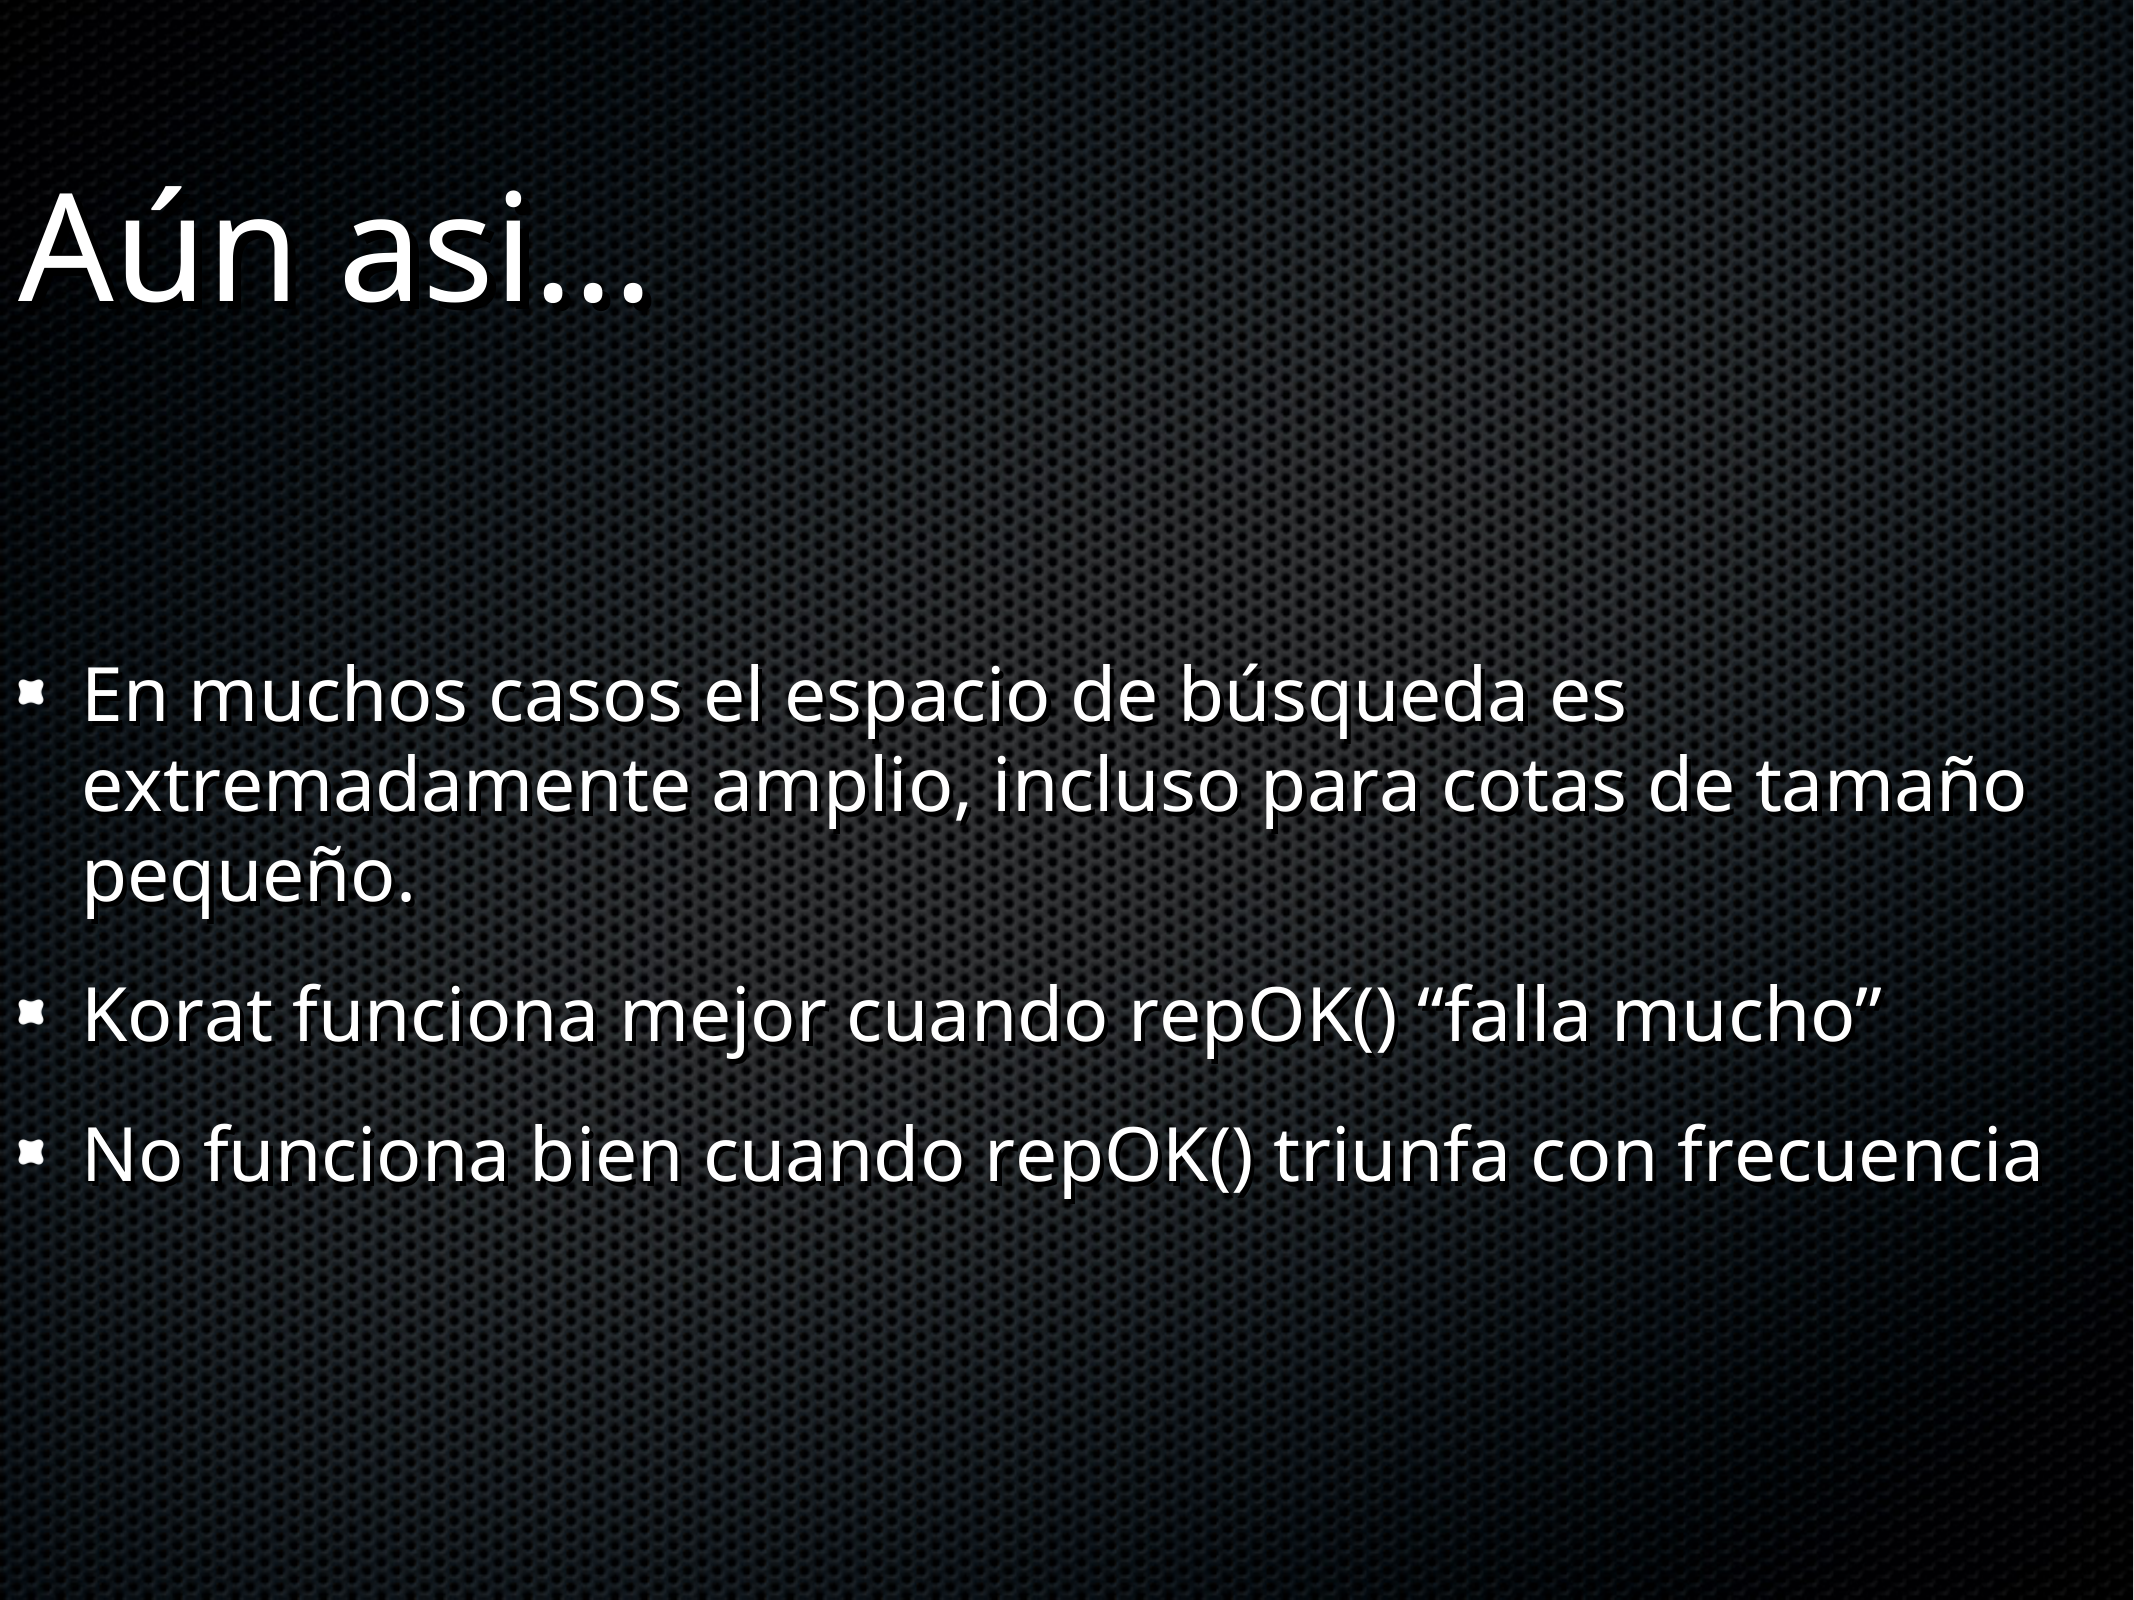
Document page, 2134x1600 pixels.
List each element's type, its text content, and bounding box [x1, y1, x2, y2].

title Aún asi... [10, 41, 2119, 442]
picture [0, 0, 2134, 1600]
text_box En muchos casos el espacio de búsqueda es extremadamente amplio, incluso para cotas de tamaño pequeño. Korat funciona mejor cuando repOK() “falla mucho” No funciona bien cuando repOK() triunfa con frecuencia [18, 531, 2115, 1313]
